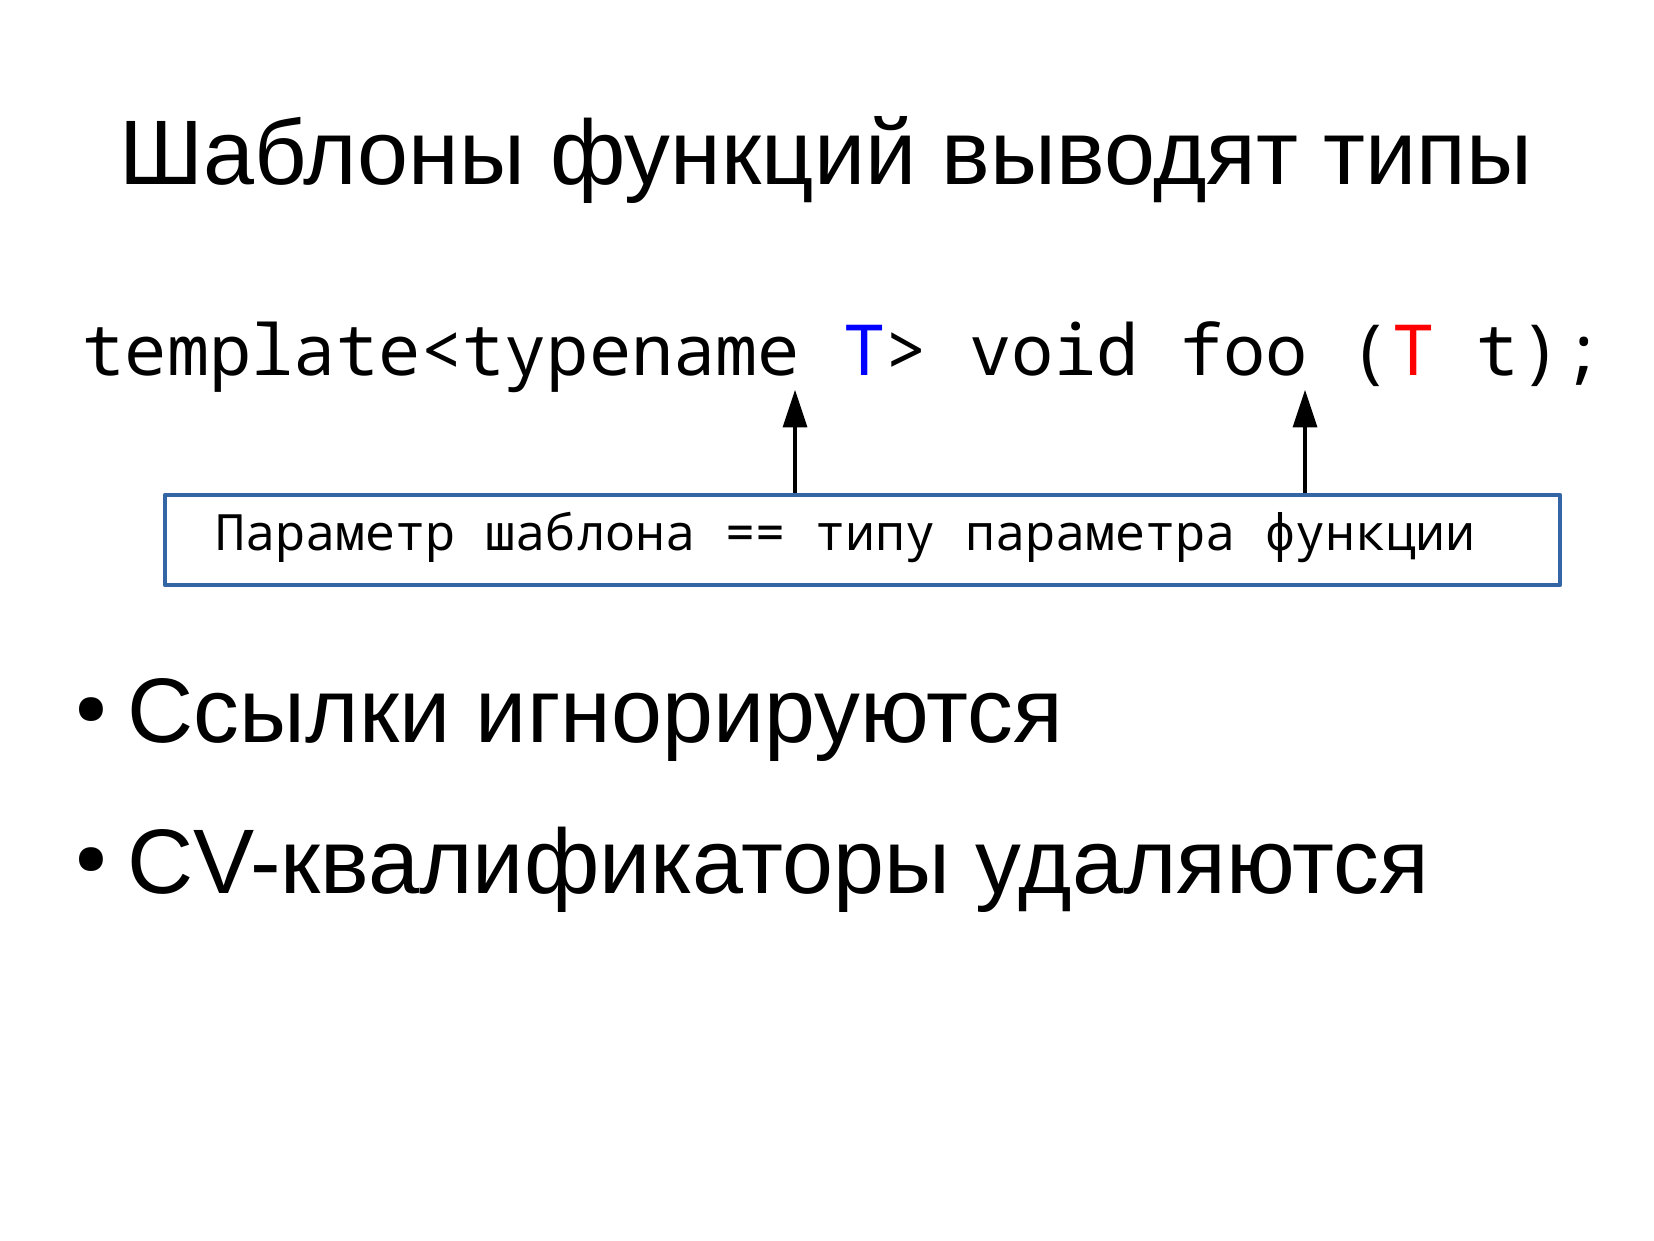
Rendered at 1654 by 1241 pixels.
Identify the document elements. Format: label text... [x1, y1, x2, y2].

title Шаблоны функций выводят типы [82, 49, 1571, 257]
list Ссылки игнорируются CV-квалификаторы удаляются [56, 660, 1546, 991]
list template<typename T> void foo (T t); [82, 300, 1621, 420]
list Параметр шаблона == типу параметра функции [165, 495, 1561, 586]
